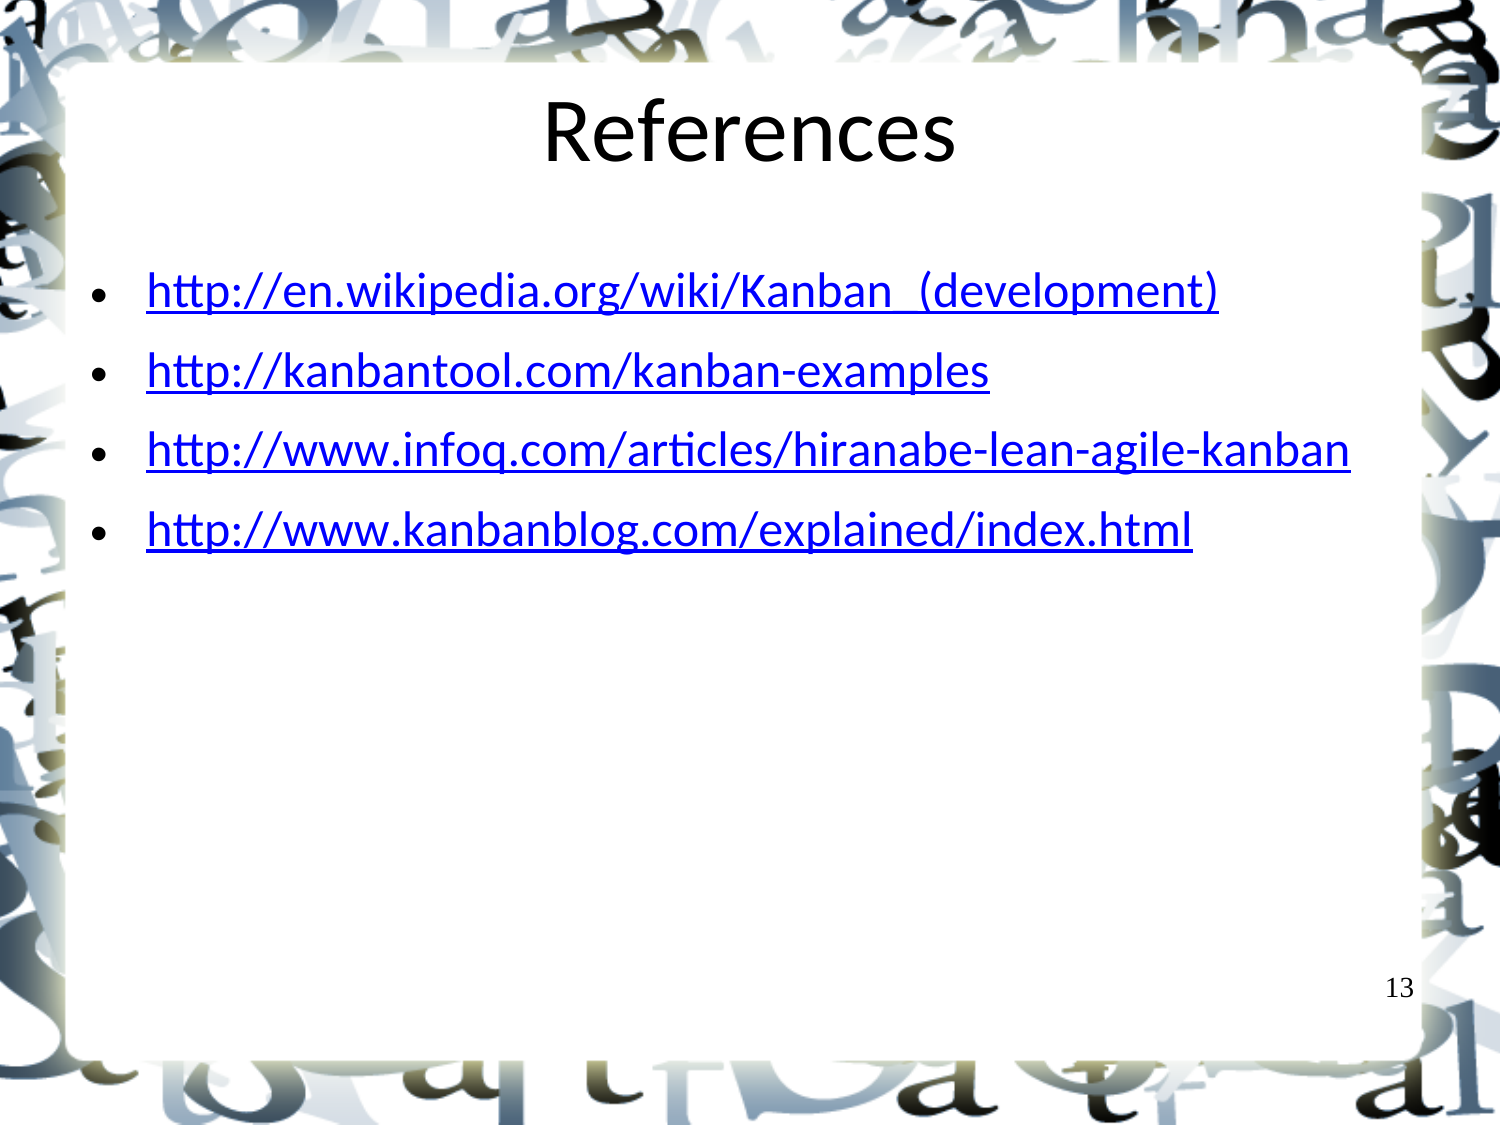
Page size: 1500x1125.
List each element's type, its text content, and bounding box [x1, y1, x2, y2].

title References [75, 45, 1425, 233]
picture [0, 0, 1500, 1125]
list http://en.wikipedia.org/wiki/Kanban_(development) http://kanbantool.com/kanban-examples http://www.infoq.com/articles/hiranabe-lean-agile-kanban http://www.kanbanblog.com/explained/index.html [75, 262, 1425, 1005]
